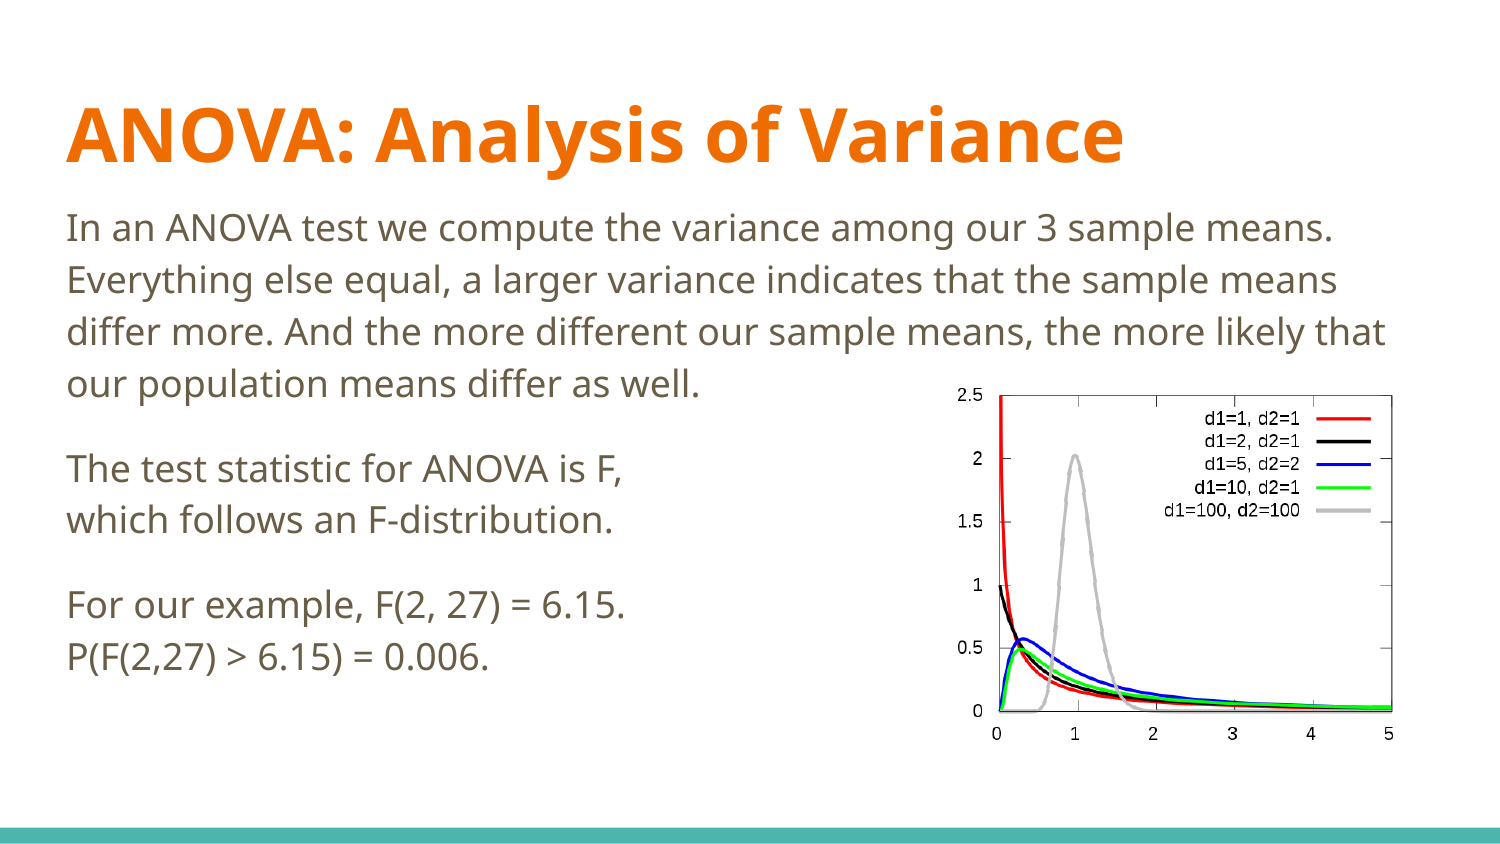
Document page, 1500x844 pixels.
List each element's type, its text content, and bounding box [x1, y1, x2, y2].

list In an ANOVA test we compute the variance among our 3 sample means. Everything else equal, a larger variance indicates that the sample means differ more. And the more different our sample means, the more likely that our population means differ as well. The test statistic for ANOVA is F, which follows an F-distribution. For our example, F(2, 27) = 6.15. P(F(2,27) > 6.15) = 0.006. [51, 182, 1449, 819]
picture [909, 374, 1418, 757]
title ANOVA: Analysis of Variance [51, 72, 1449, 182]
